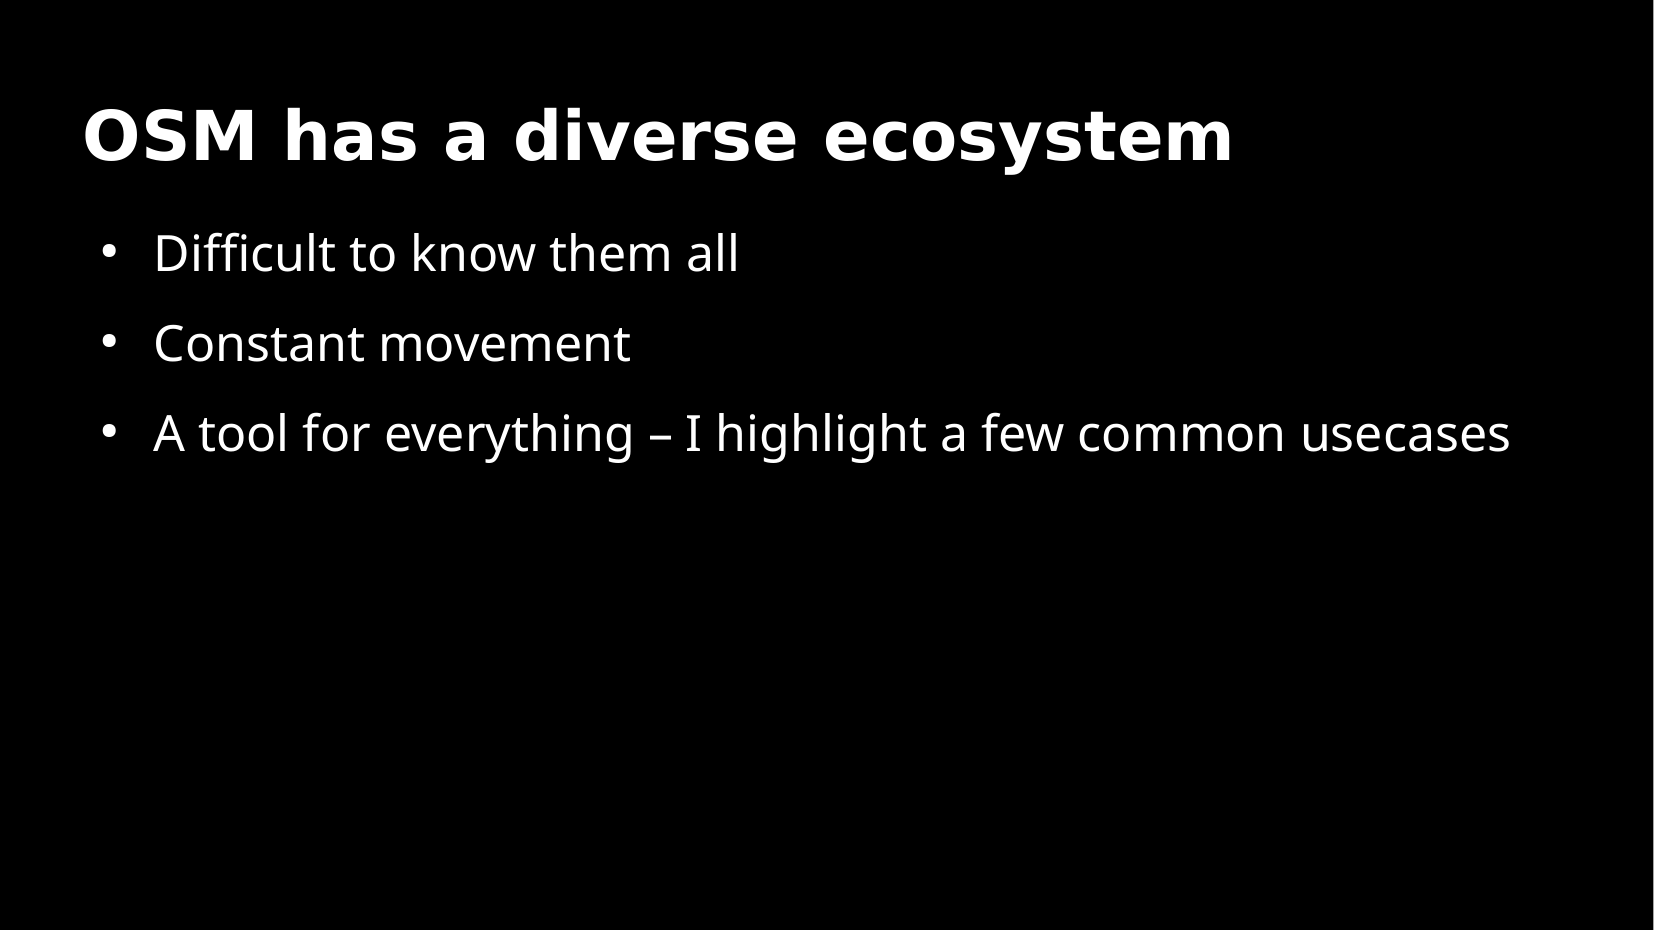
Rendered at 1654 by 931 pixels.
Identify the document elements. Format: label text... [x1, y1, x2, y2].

list Difficult to know them all Constant movement A tool for everything – I highlight a few common usecases [82, 217, 1571, 758]
title OSM has a diverse ecosystem [82, 59, 1571, 215]
